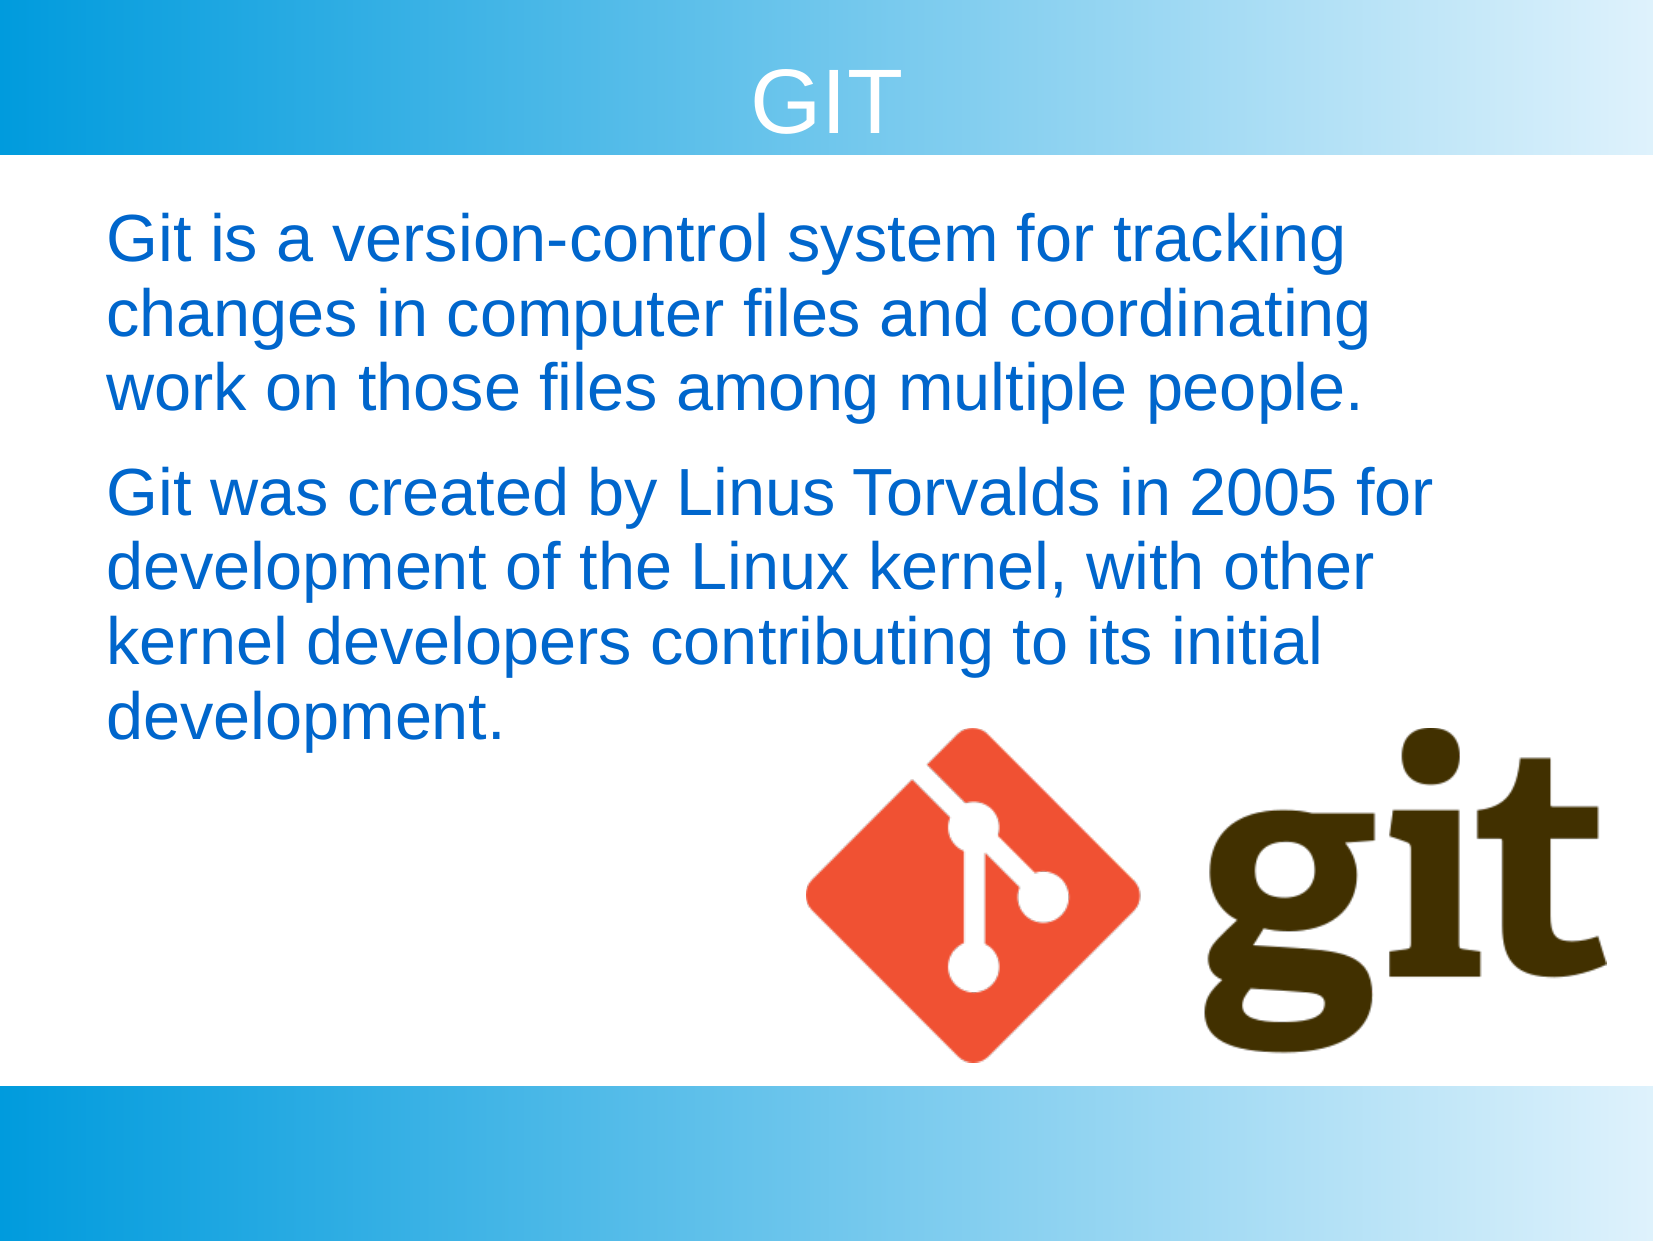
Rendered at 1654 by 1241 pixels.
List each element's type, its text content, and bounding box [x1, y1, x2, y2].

list Git is a version-control system for tracking changes in computer files and coordinating work on those files among multiple people. Git was created by Linus Torvalds in 2005 for development of the Linux kernel, with other kernel developers contributing to its initial development. [35, 200, 1524, 921]
picture [806, 728, 1607, 1063]
title GIT [82, 49, 1571, 155]
